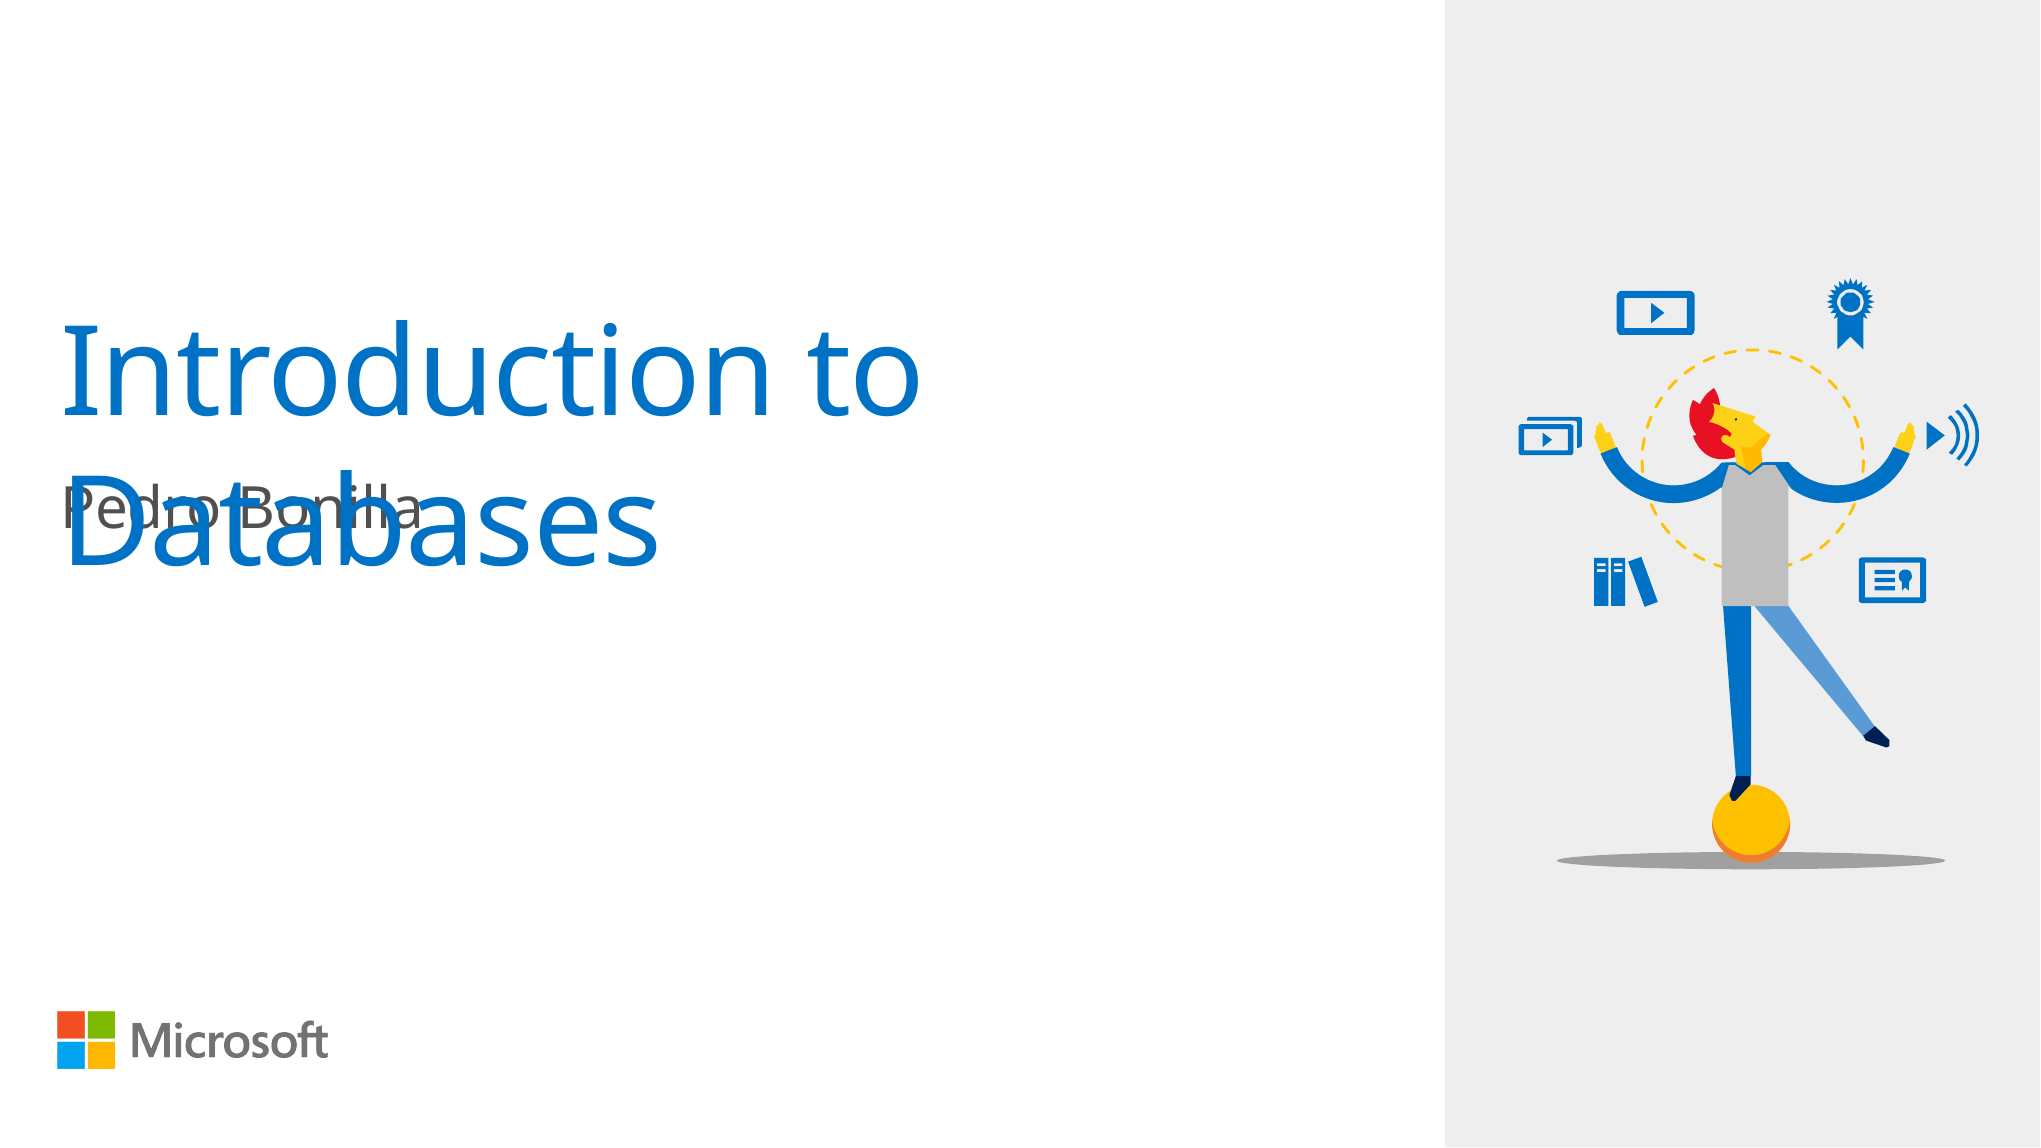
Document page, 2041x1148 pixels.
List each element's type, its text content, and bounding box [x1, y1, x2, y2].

picture [57, 1011, 328, 1069]
title Introduction to Databases [45, 275, 1429, 456]
list Pedro Bonilla [45, 456, 1429, 606]
